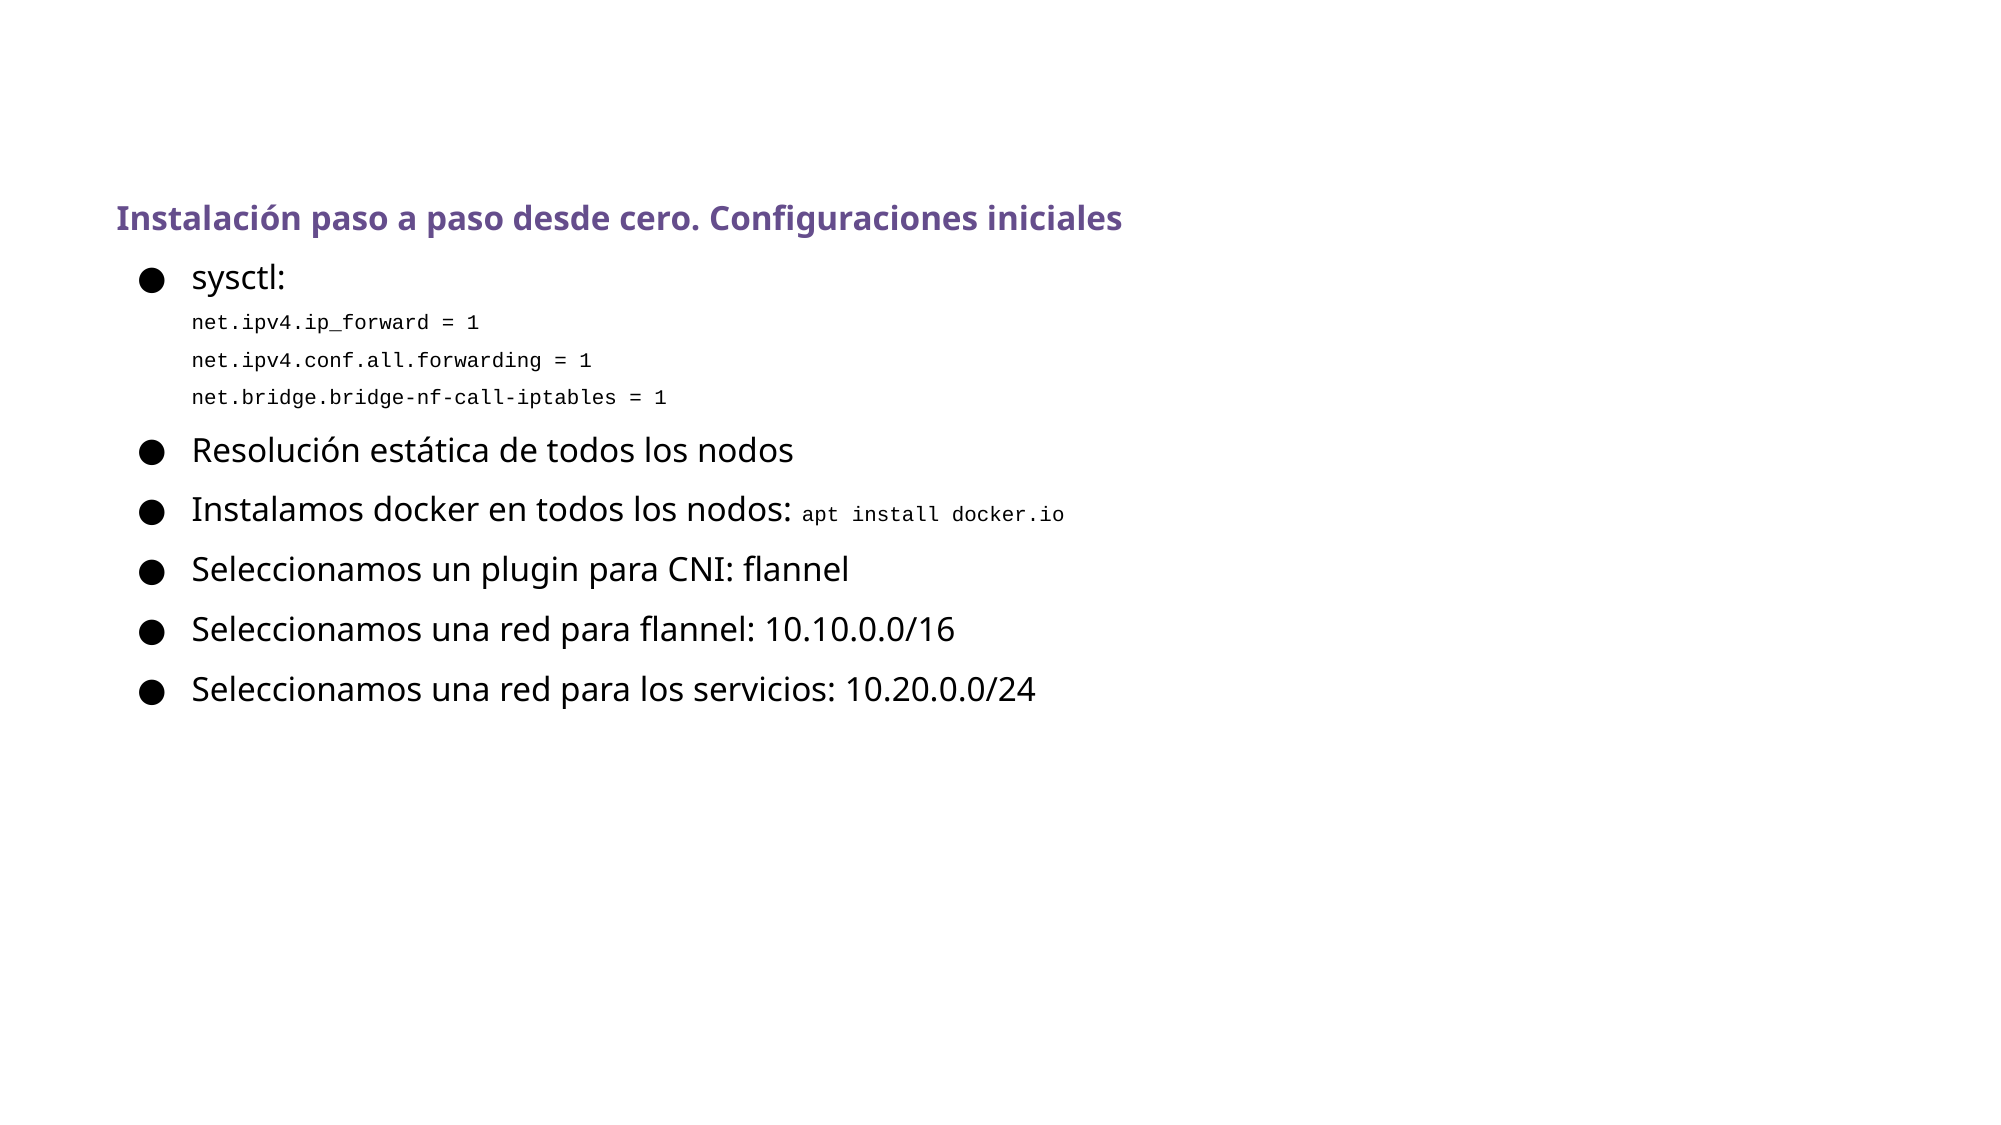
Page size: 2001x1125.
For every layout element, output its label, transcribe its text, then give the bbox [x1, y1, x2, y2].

text_box Instalación paso a paso desde cero. Configuraciones iniciales sysctl: net.ipv4.ip_forward = 1 net.ipv4.conf.all.forwarding = 1 net.bridge.bridge-nf-call-iptables = 1 Resolución estática de todos los nodos Instalamos docker en todos los nodos: apt install docker.io Seleccionamos un plugin para CNI: flannel Seleccionamos una red para flannel: 10.10.0.0/16 Seleccionamos una red para los servicios: 10.20.0.0/24 [101, 169, 1977, 382]
